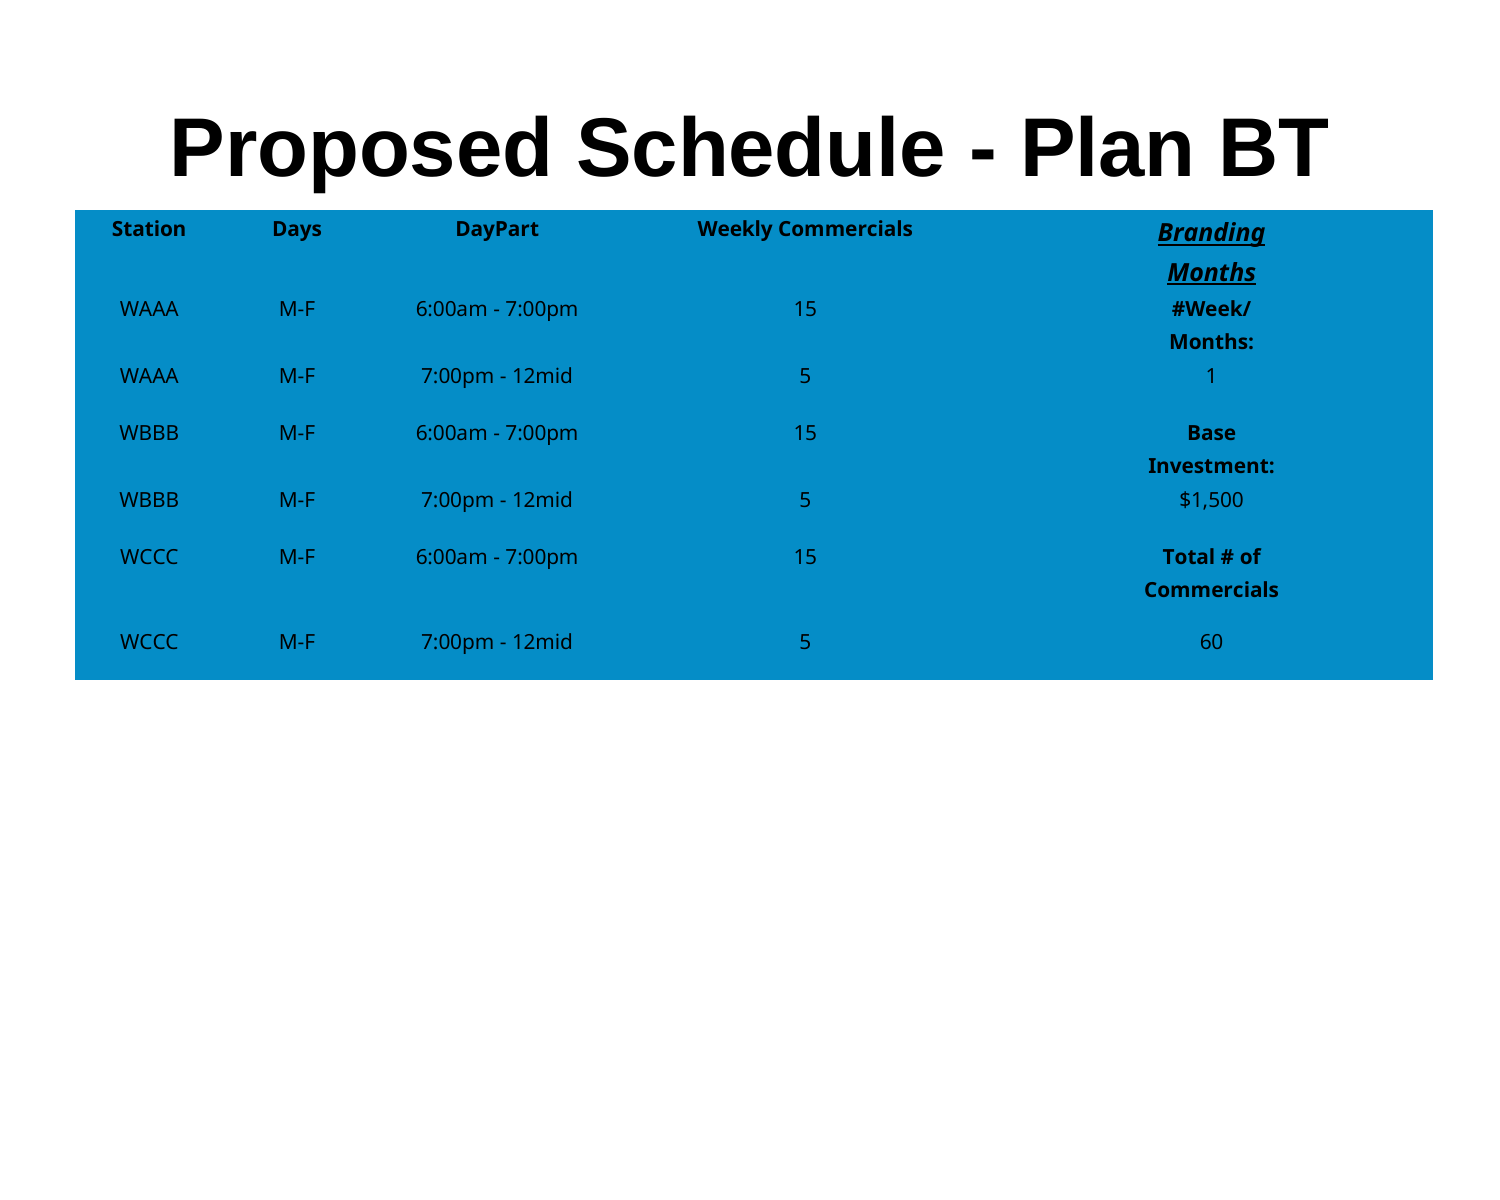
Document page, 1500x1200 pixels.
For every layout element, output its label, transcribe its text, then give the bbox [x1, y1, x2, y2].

table_cell 7:00pm - 12mid [371, 623, 624, 680]
table_cell [987, 538, 1138, 623]
table_cell [987, 623, 1138, 680]
table_cell M-F [223, 414, 371, 481]
table_cell M-F [223, 481, 371, 538]
title Proposed Schedule - Plan BT [113, 78, 1387, 193]
table_cell [1285, 290, 1433, 357]
table_cell WCCC [75, 623, 223, 680]
table_cell 7:00pm - 12mid [371, 481, 624, 538]
table_cell 6:00am - 7:00pm [371, 538, 624, 623]
table_cell 5 [624, 481, 987, 538]
table_cell 6:00am - 7:00pm [371, 290, 624, 357]
table_cell 6:00am - 7:00pm [371, 414, 624, 481]
table_cell [1285, 357, 1433, 414]
table_cell Total # of Commercials [1138, 538, 1285, 623]
table_header [987, 210, 1138, 290]
table_cell WAAA [75, 357, 223, 414]
table_cell WBBB [75, 414, 223, 481]
table_cell 60 [1138, 623, 1285, 680]
table_cell Base Investment: [1138, 414, 1285, 481]
table_cell [1285, 623, 1433, 680]
table_cell 15 [624, 414, 987, 481]
table_cell 15 [624, 538, 987, 623]
table_cell [987, 290, 1138, 357]
table_header Station [75, 210, 223, 290]
table_cell M-F [223, 357, 371, 414]
table_cell 5 [624, 357, 987, 414]
table_cell WBBB [75, 481, 223, 538]
table_cell [1285, 481, 1433, 538]
table_header DayPart [371, 210, 624, 290]
table_cell M-F [223, 290, 371, 357]
table_cell 15 [624, 290, 987, 357]
table_cell $1,500 [1138, 481, 1285, 538]
table_cell WCCC [75, 538, 223, 623]
table_cell [987, 481, 1138, 538]
table_header Weekly Commercials [624, 210, 987, 290]
table_cell 1 [1138, 357, 1285, 414]
table_header Days [223, 210, 371, 290]
table_cell M-F [223, 538, 371, 623]
table_header Branding Months [1138, 210, 1285, 290]
table_header [1285, 210, 1433, 290]
table_cell M-F [223, 623, 371, 680]
table_cell #Week/Months: [1138, 290, 1285, 357]
table_cell WAAA [75, 290, 223, 357]
table_cell [1285, 414, 1433, 481]
table_cell [987, 357, 1138, 414]
table_cell [1285, 538, 1433, 623]
table_cell [987, 414, 1138, 481]
table_cell 5 [624, 623, 987, 680]
table_cell 7:00pm - 12mid [371, 357, 624, 414]
